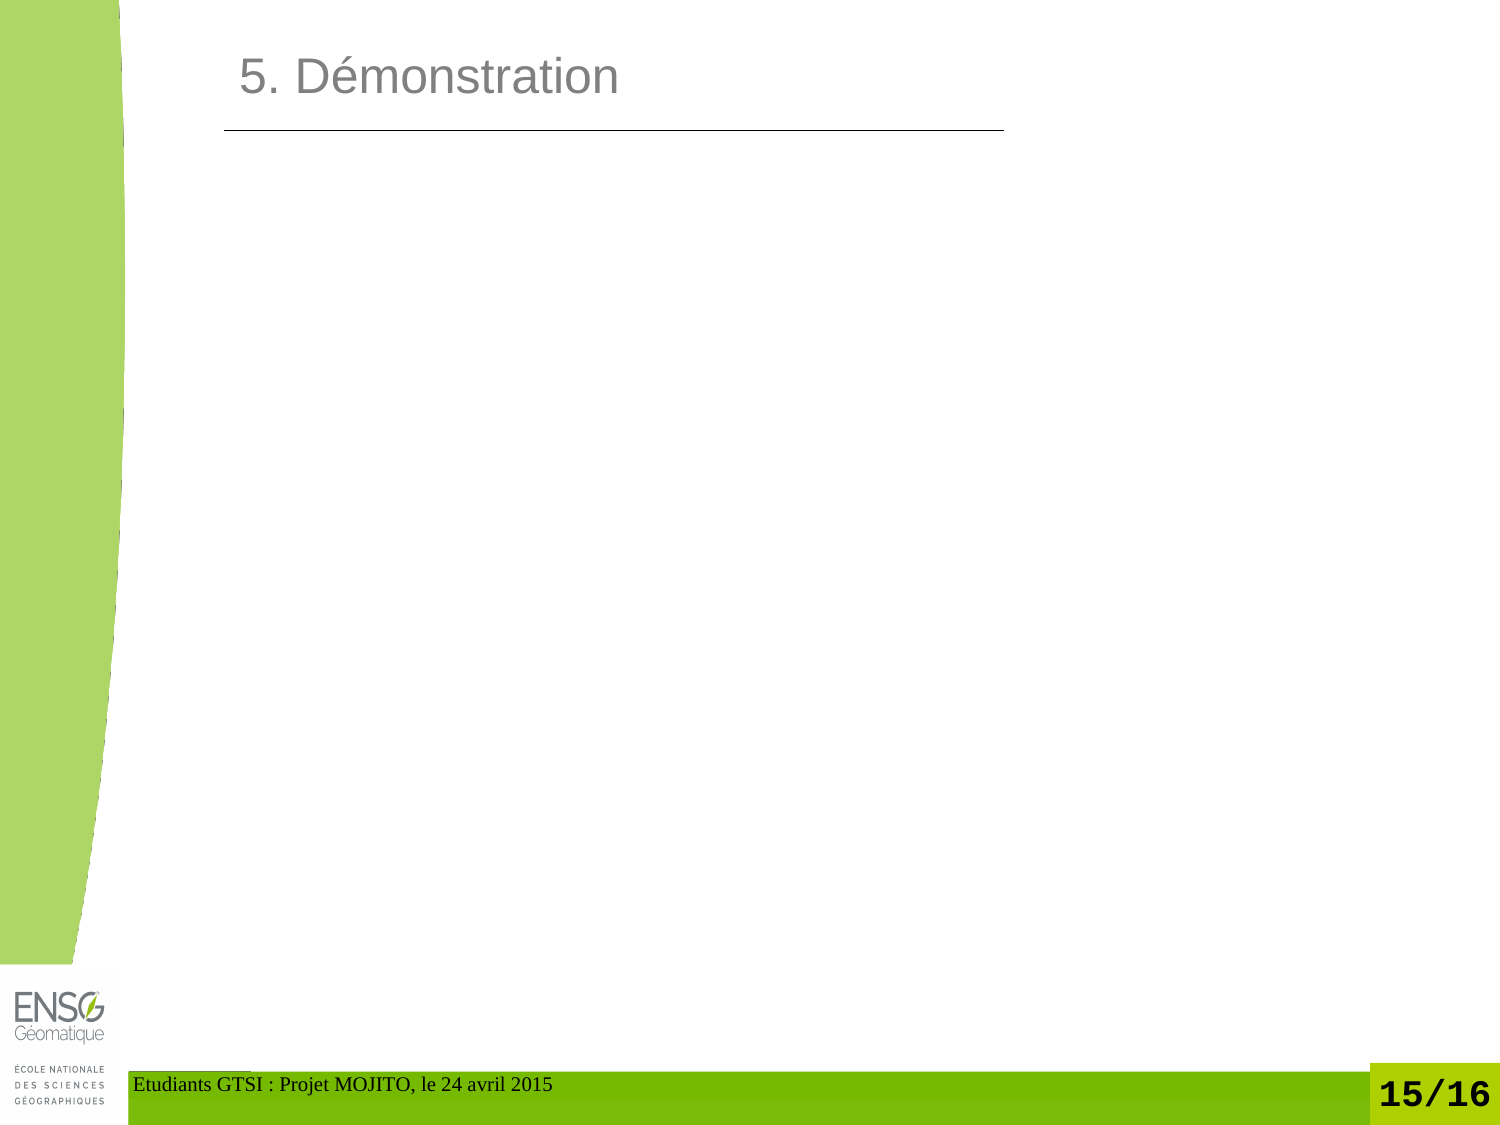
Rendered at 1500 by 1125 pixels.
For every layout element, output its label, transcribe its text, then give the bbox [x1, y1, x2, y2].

picture [0, 0, 1500, 1125]
title 5. Démonstration [224, 4, 1371, 142]
